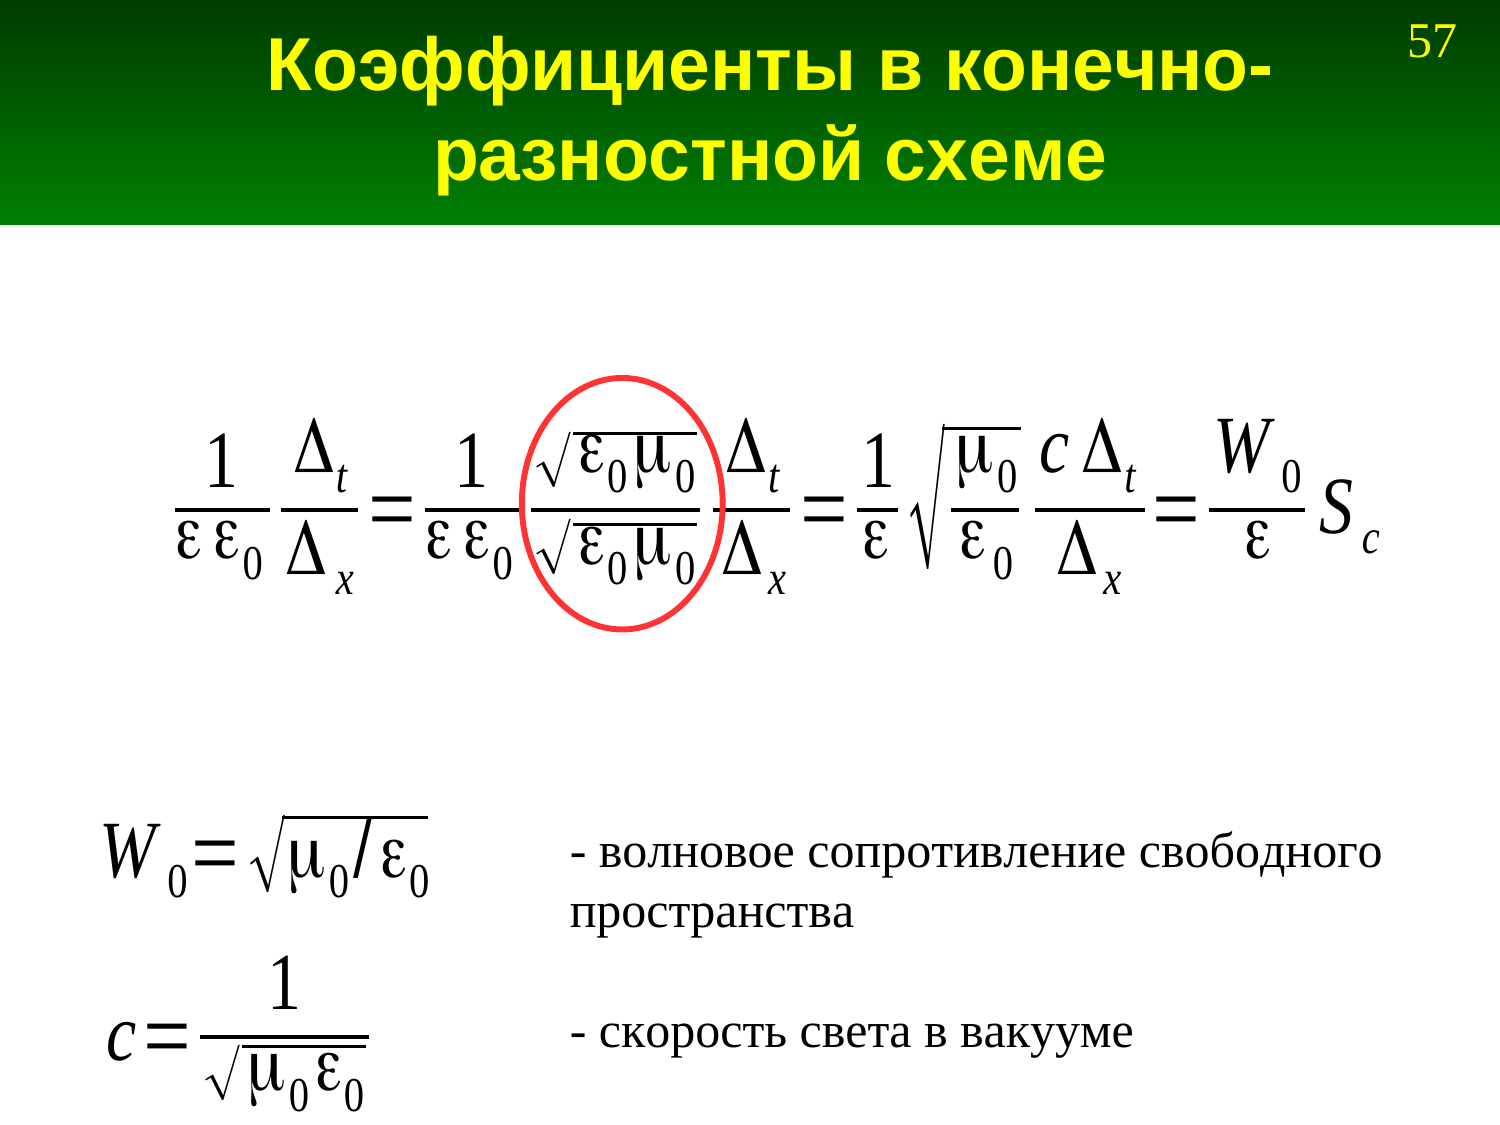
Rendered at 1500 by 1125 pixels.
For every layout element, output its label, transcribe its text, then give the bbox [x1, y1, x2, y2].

text_box - волновое сопротивление свободного пространства [555, 810, 1477, 945]
title Коэффициенты в конечно-разностной схеме [100, 7, 1441, 204]
chart [686, 401, 1396, 606]
chart [153, 401, 558, 606]
chart [89, 938, 390, 1120]
chart [525, 401, 719, 606]
text_box - скорость света в вакууме [555, 990, 1477, 1125]
chart [82, 805, 448, 910]
